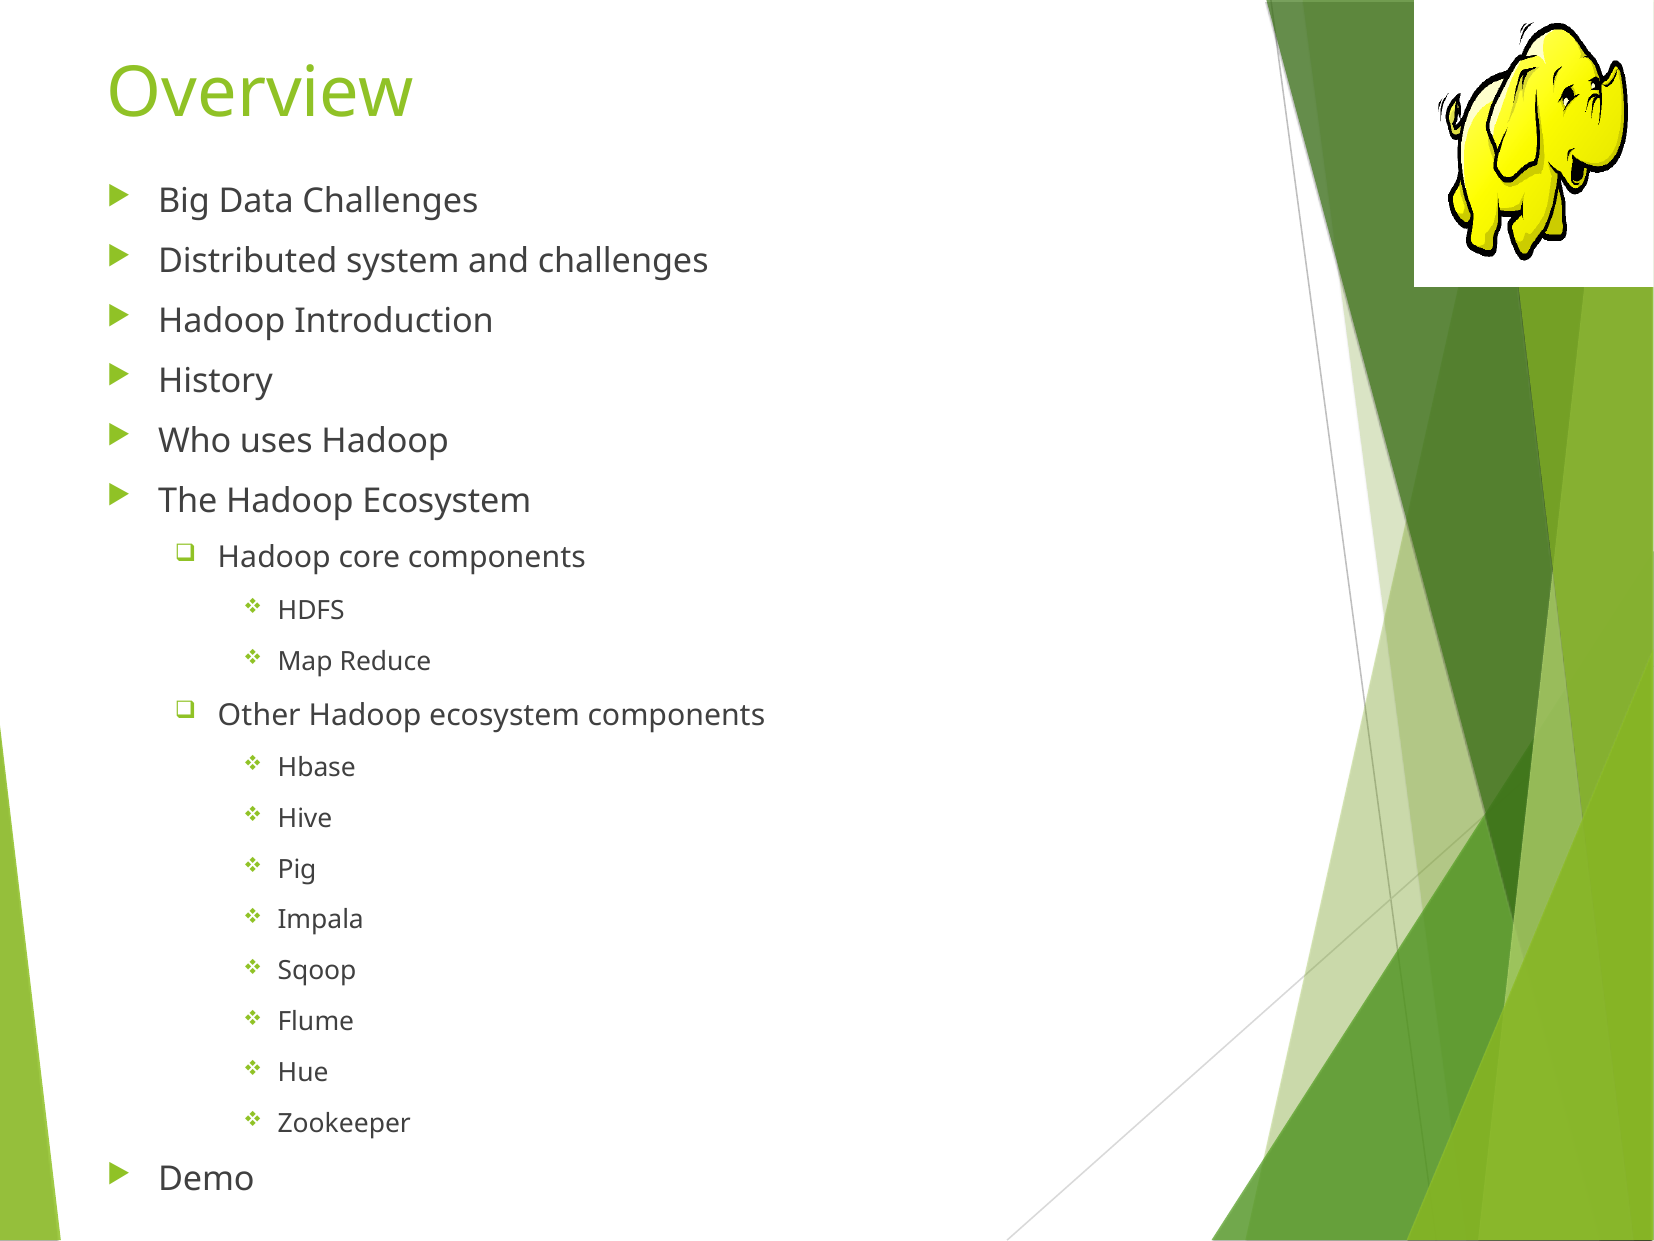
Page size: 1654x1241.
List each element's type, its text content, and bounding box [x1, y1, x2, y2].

list Big Data Challenges Distributed system and challenges Hadoop Introduction History Who uses Hadoop The Hadoop Ecosystem Hadoop core components HDFS Map Reduce Other Hadoop ecosystem components Hbase Hive Pig Impala Sqoop Flume Hue Zookeeper Demo [91, 171, 1258, 1215]
picture [1414, 0, 1654, 287]
title Overview [91, 38, 1258, 139]
